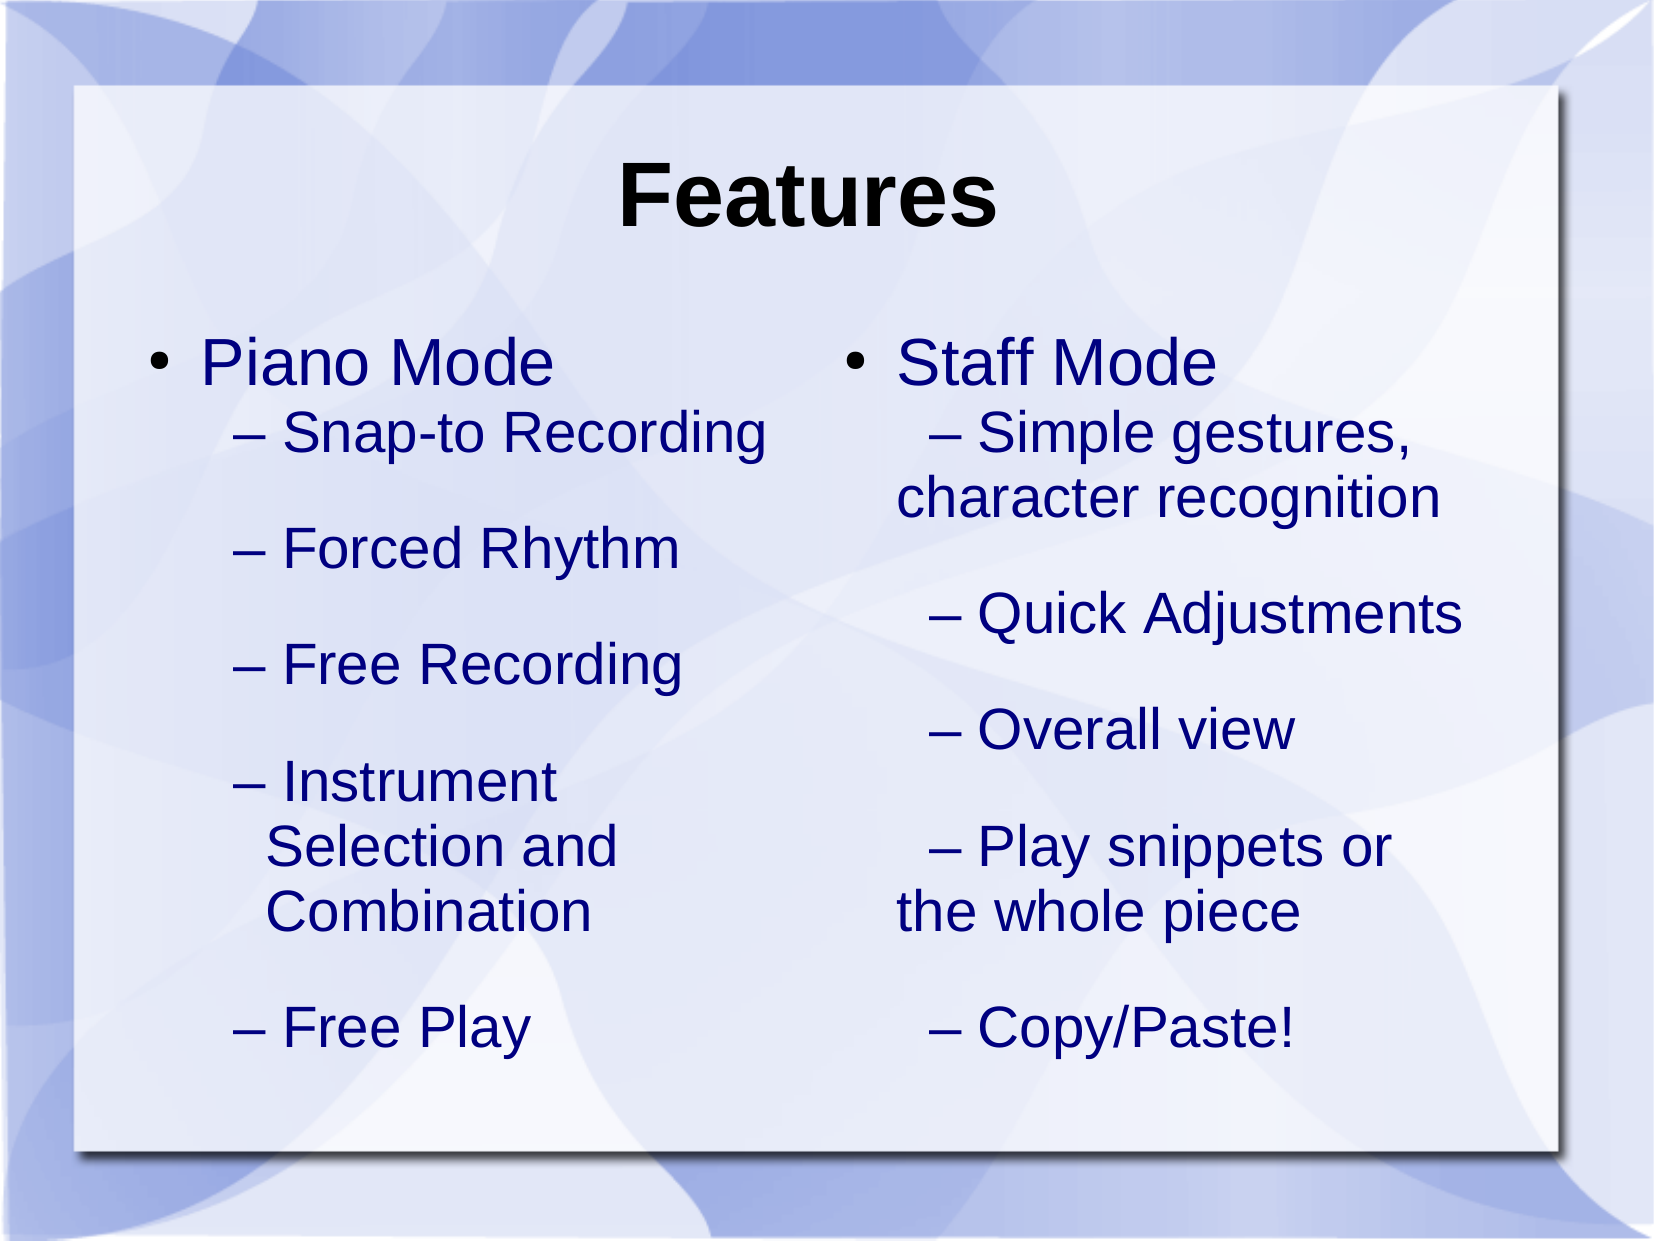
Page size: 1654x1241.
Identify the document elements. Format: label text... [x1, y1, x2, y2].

list Piano Mode – Snap-to Recording – Forced Rhythm – Free Recording – Instrument Selection and Combination – Free Play [129, 324, 793, 1144]
picture [0, 0, 1654, 1241]
title Features [82, 90, 1536, 298]
list Staff Mode – Simple gestures, character recognition – Quick Adjustments – Overall view – Play snippets or the whole piece – Copy/Paste! [825, 324, 1489, 1129]
